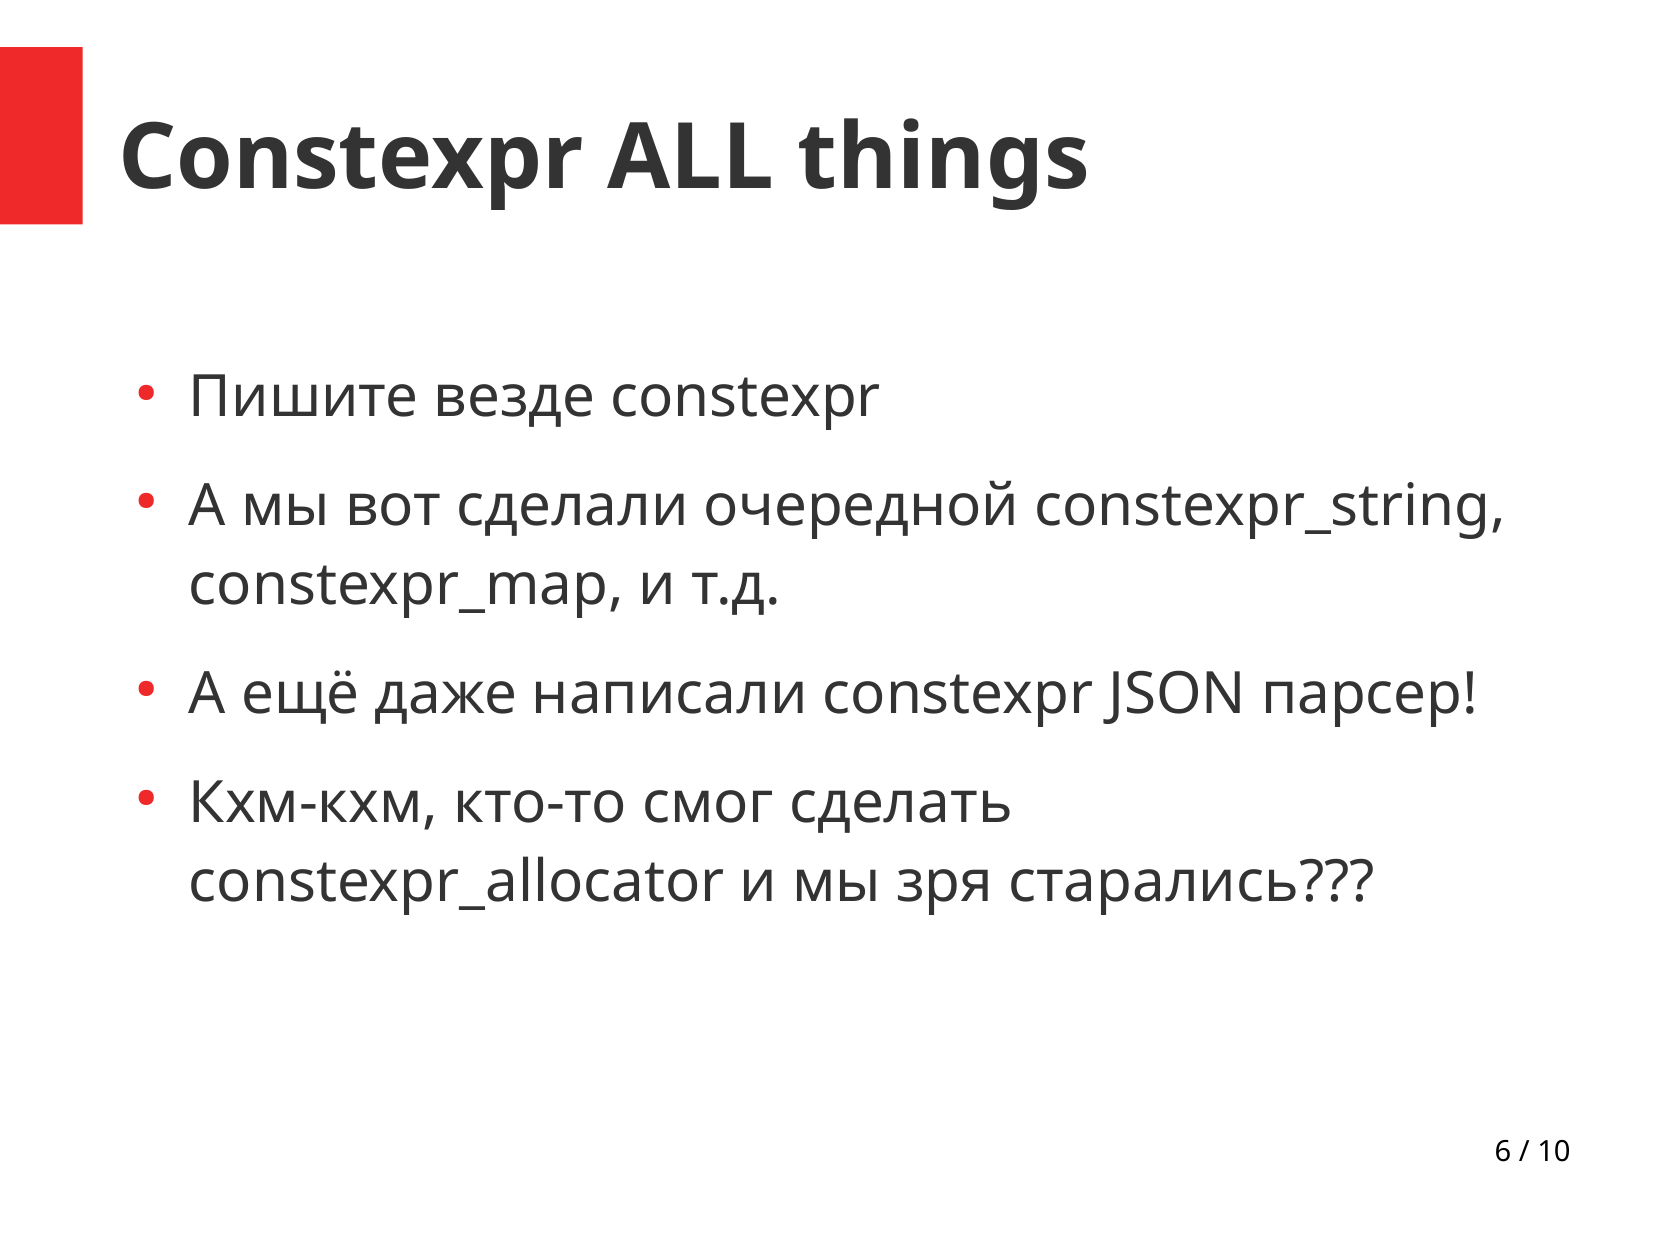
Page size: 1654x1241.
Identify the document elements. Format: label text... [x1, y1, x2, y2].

title Constexpr ALL things [118, 49, 1571, 257]
list Пишите везде constexpr А мы вот сделали очередной constexpr_string, constexpr_map, и т.д. А ещё даже написали constexpr JSON парсер! Кхм-кхм, кто-то смог сделать constexpr_allocator и мы зря старались??? [118, 354, 1536, 1074]
